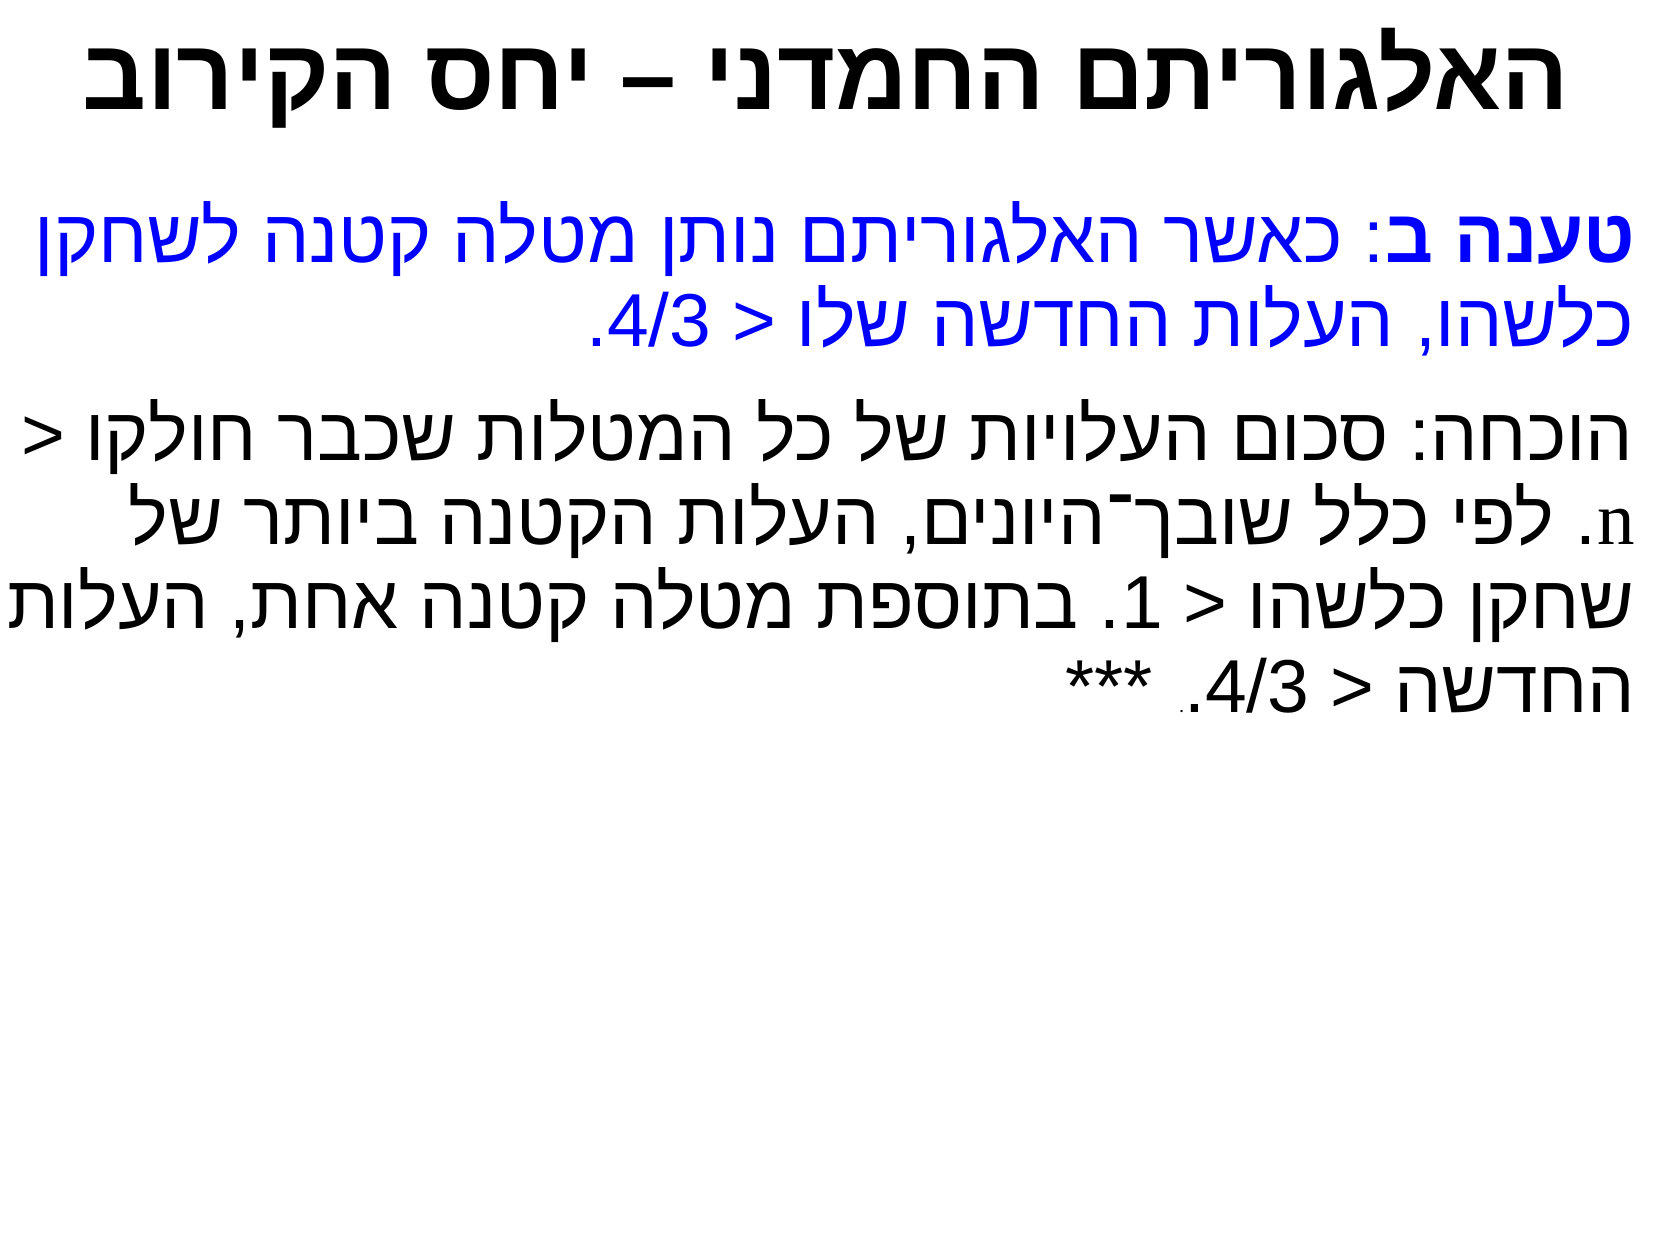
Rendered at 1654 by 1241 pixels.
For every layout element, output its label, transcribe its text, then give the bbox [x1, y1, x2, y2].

list טענה ב: כאשר האלגוריתם נותן מטלה קטנה לשחקן כלשהו, העלות החדשה שלו < 4/3. הוכחה: סכום העלויות של כל המטלות שכבר חולקו < n. לפי כלל שובך־היונים, העלות הקטנה ביותר של שחקן כלשהו < 1. בתוספת מטלה קטנה אחת, העלות החדשה < 4/3.. *** [0, 195, 1636, 721]
title האלגוריתם החמדני – יחס הקירוב [0, 0, 1654, 151]
